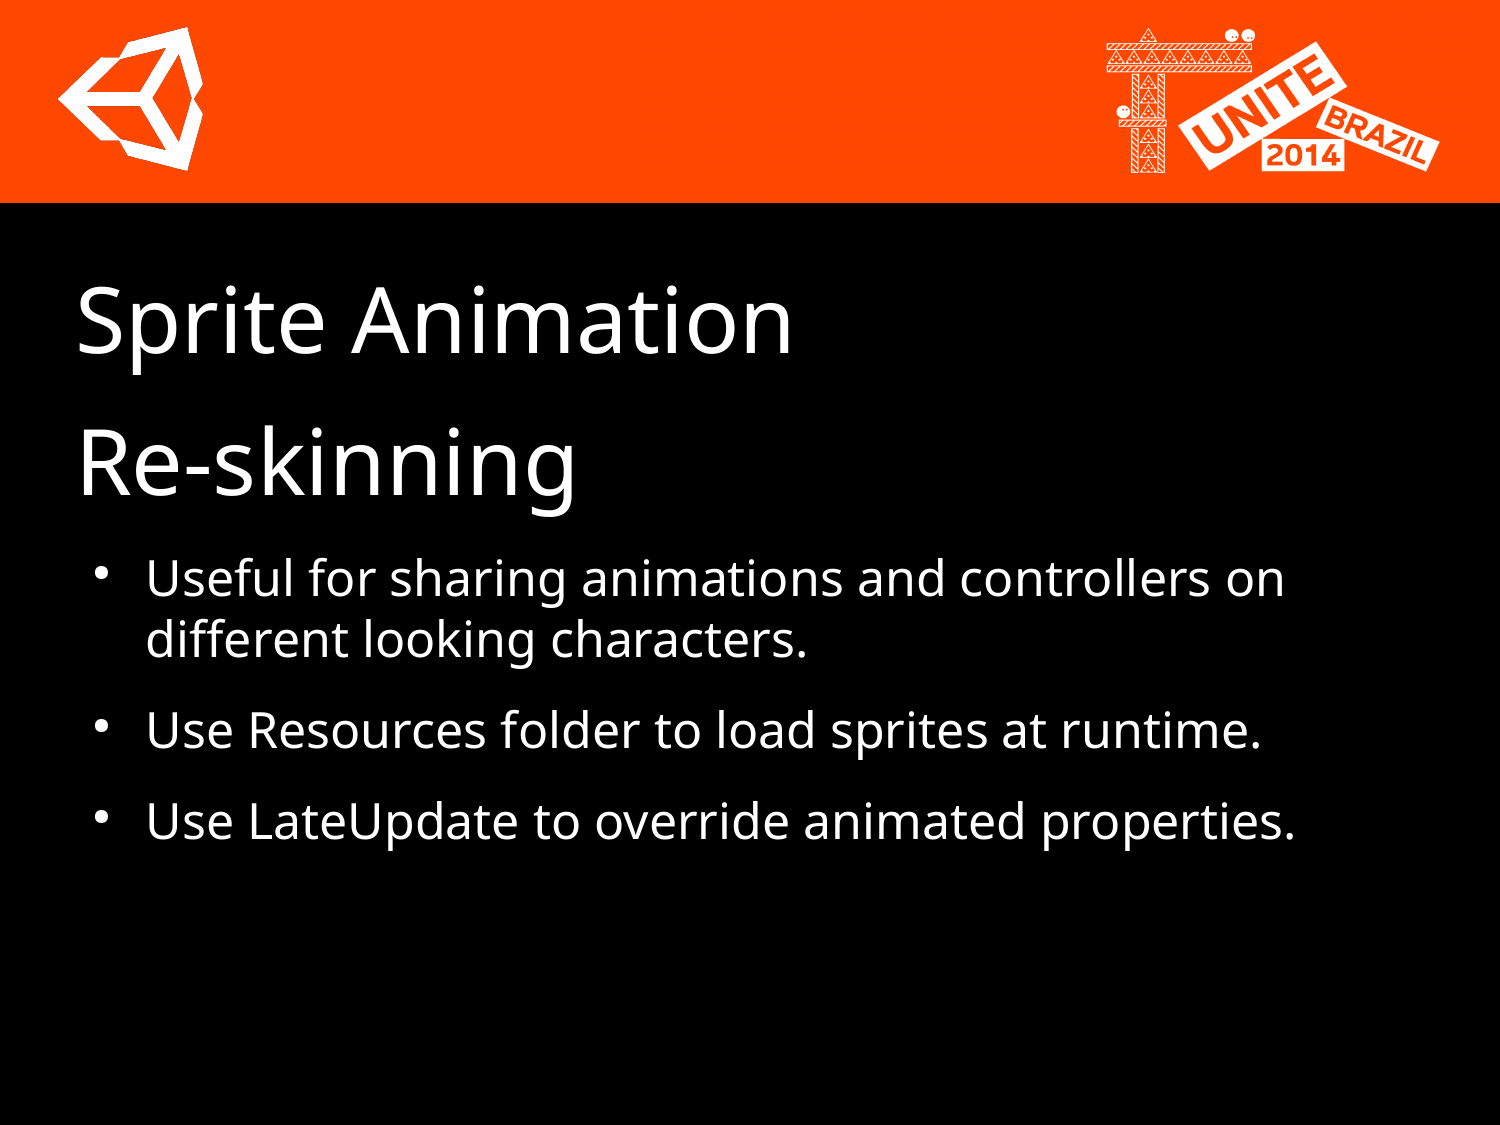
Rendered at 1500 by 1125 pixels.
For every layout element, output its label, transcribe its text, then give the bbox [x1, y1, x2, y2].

list Sprite Animation Re-skinning Useful for sharing animations and controllers on different looking characters. Use Resources folder to load sprites at runtime. Use LateUpdate to override animated properties. [75, 263, 1425, 1125]
picture [56, 26, 203, 171]
